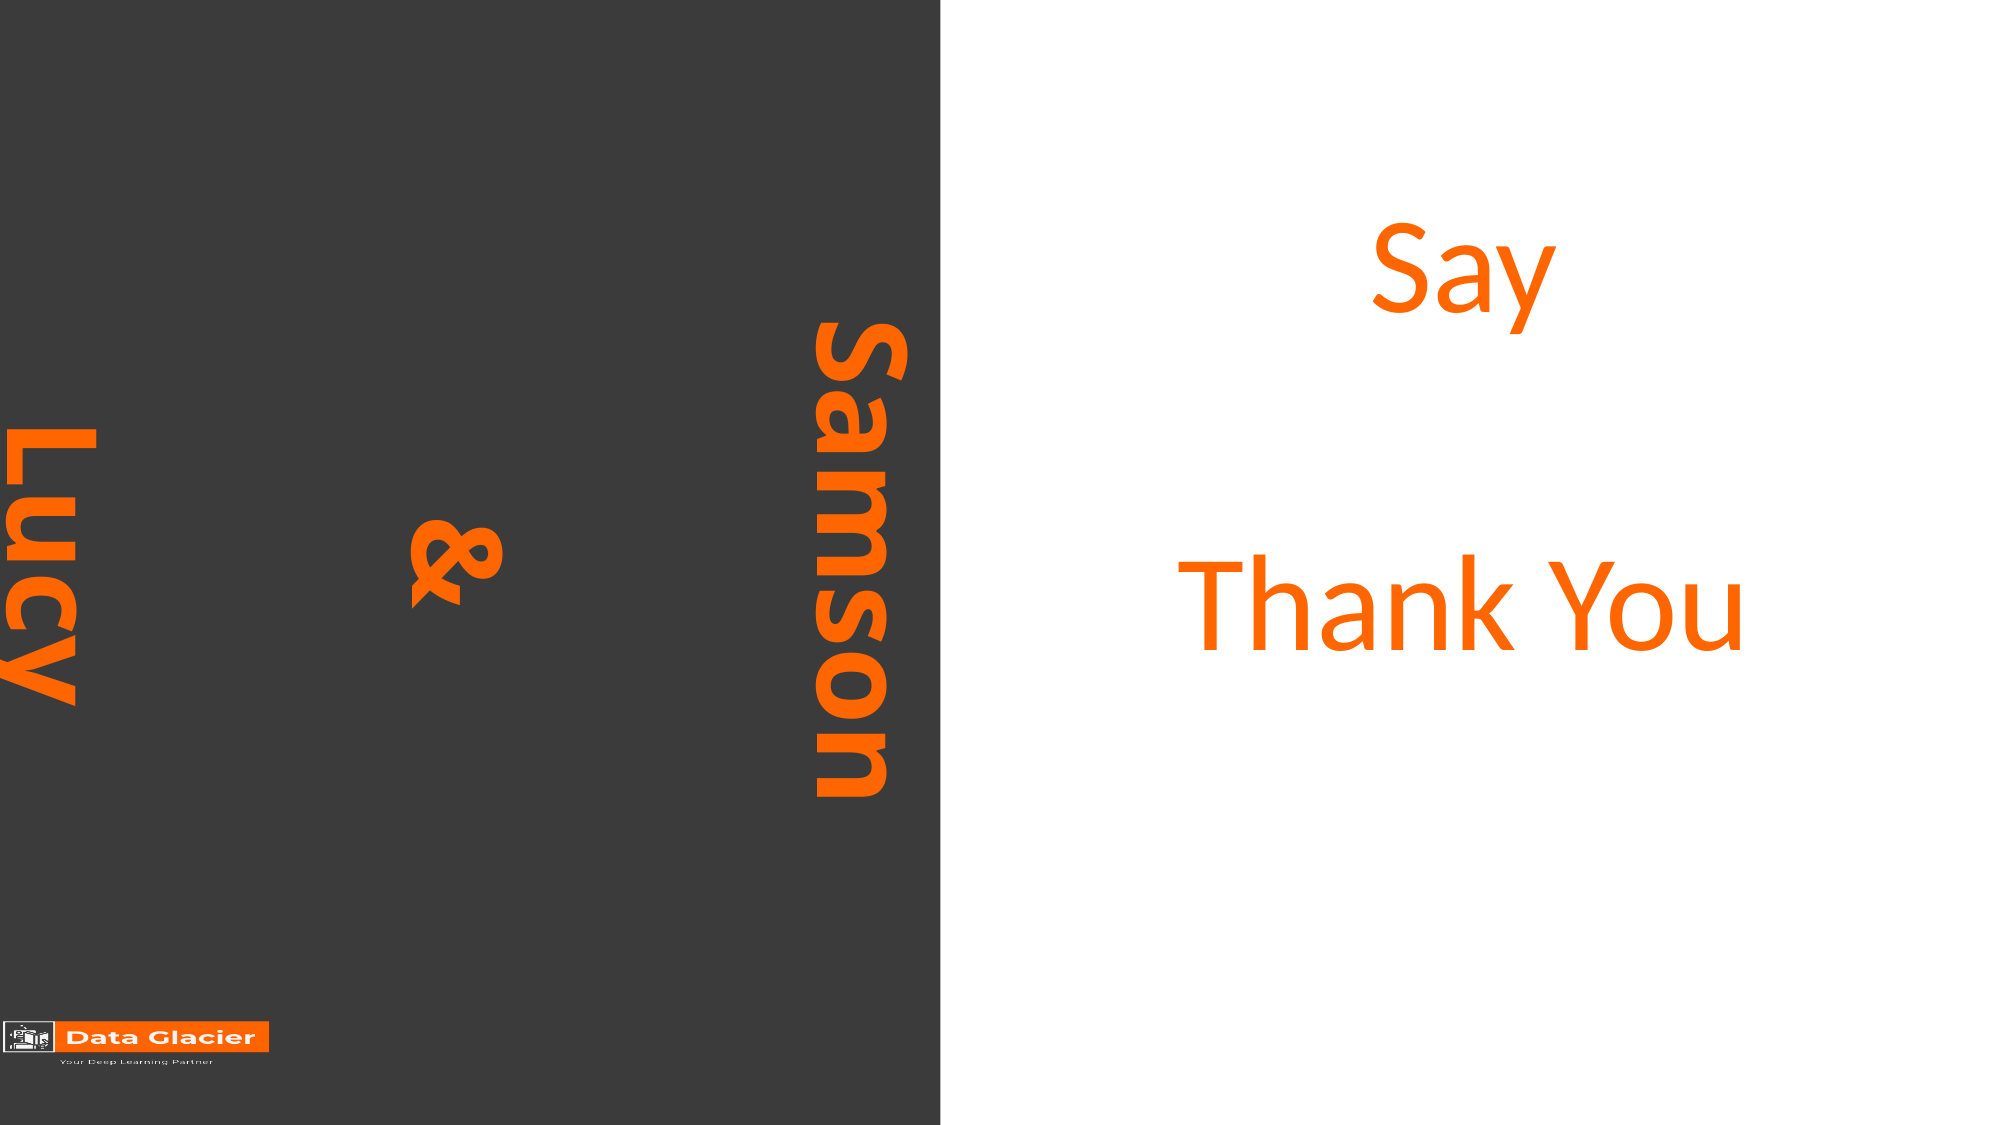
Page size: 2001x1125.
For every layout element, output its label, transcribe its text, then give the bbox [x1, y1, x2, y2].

picture [0, 961, 272, 1125]
subtitle Say Thank You [1000, 185, 1928, 830]
title Samson & Lucy [0, 0, 941, 1125]
